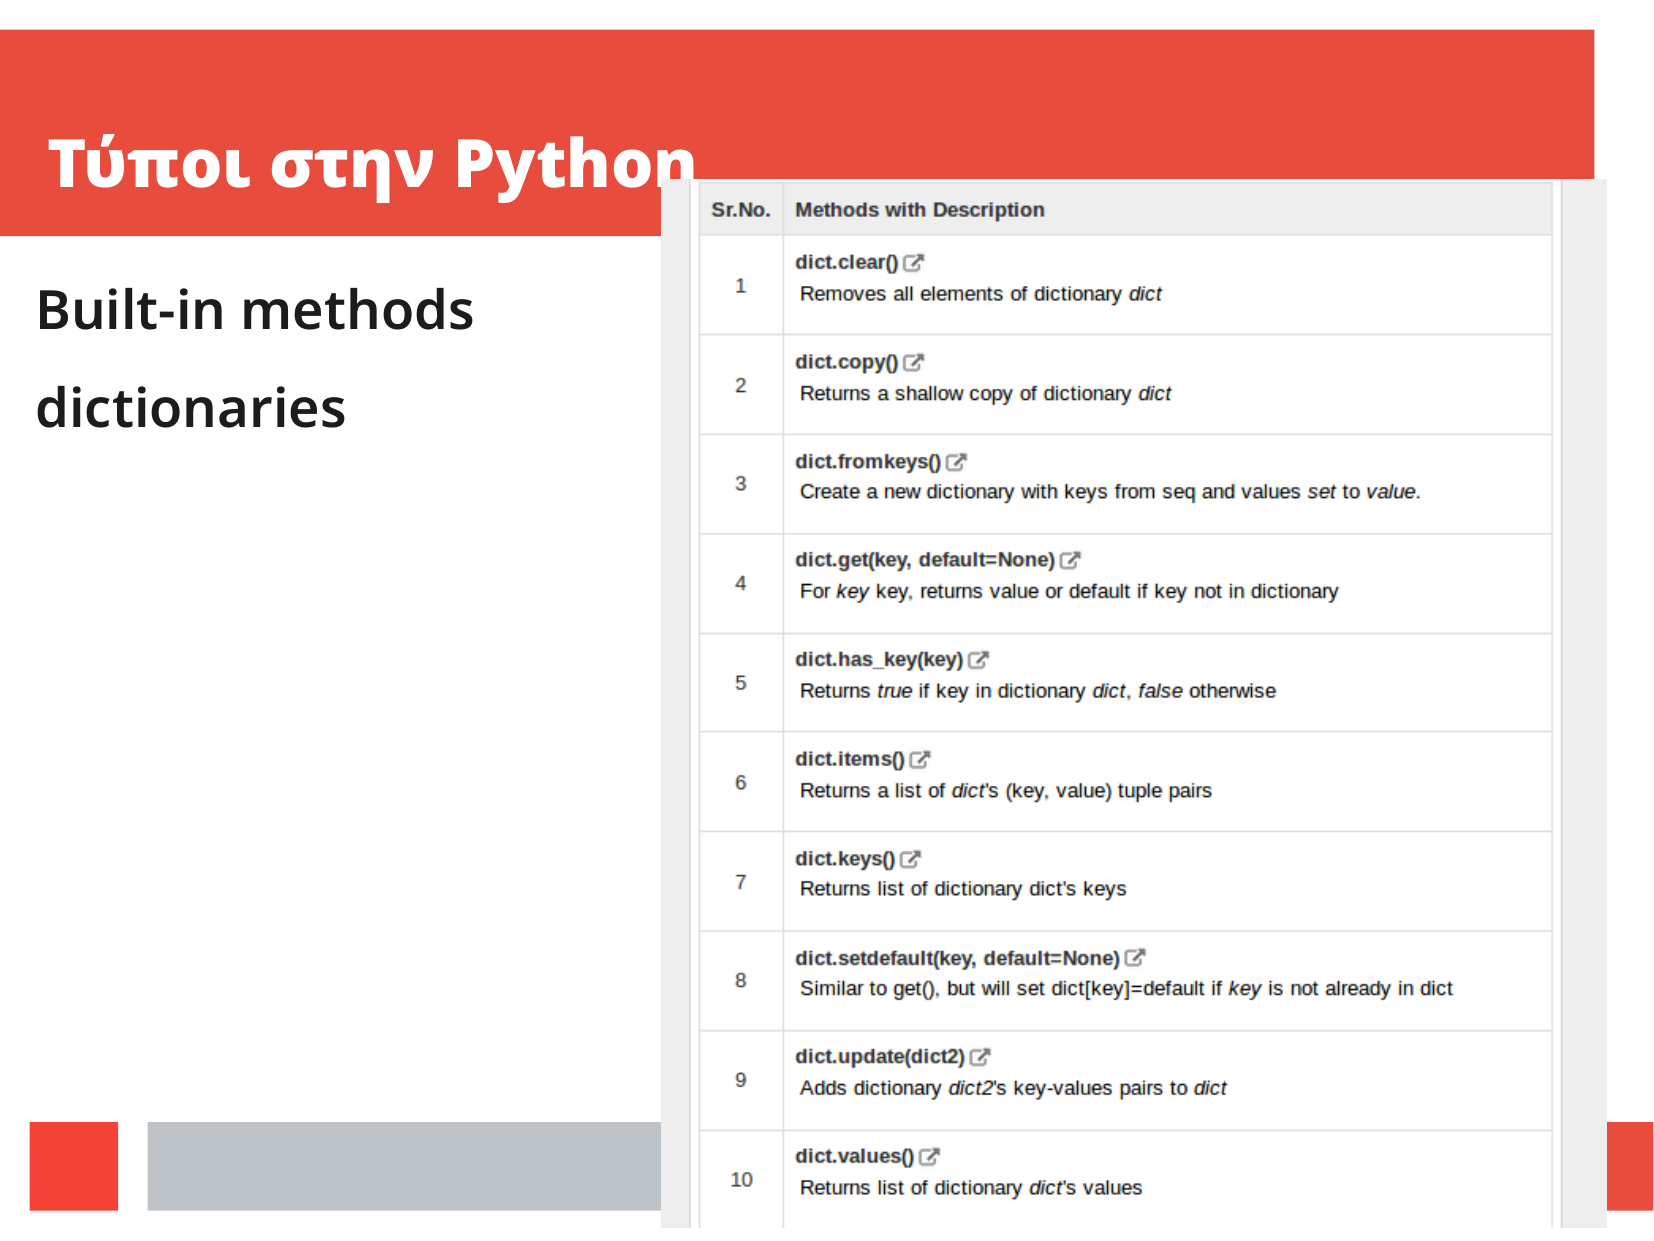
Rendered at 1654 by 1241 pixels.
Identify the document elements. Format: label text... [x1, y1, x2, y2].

list Built-in methods dictionaries [35, 271, 661, 1093]
picture [661, 179, 1607, 1228]
title Τύποι στην Python [47, 59, 1583, 207]
